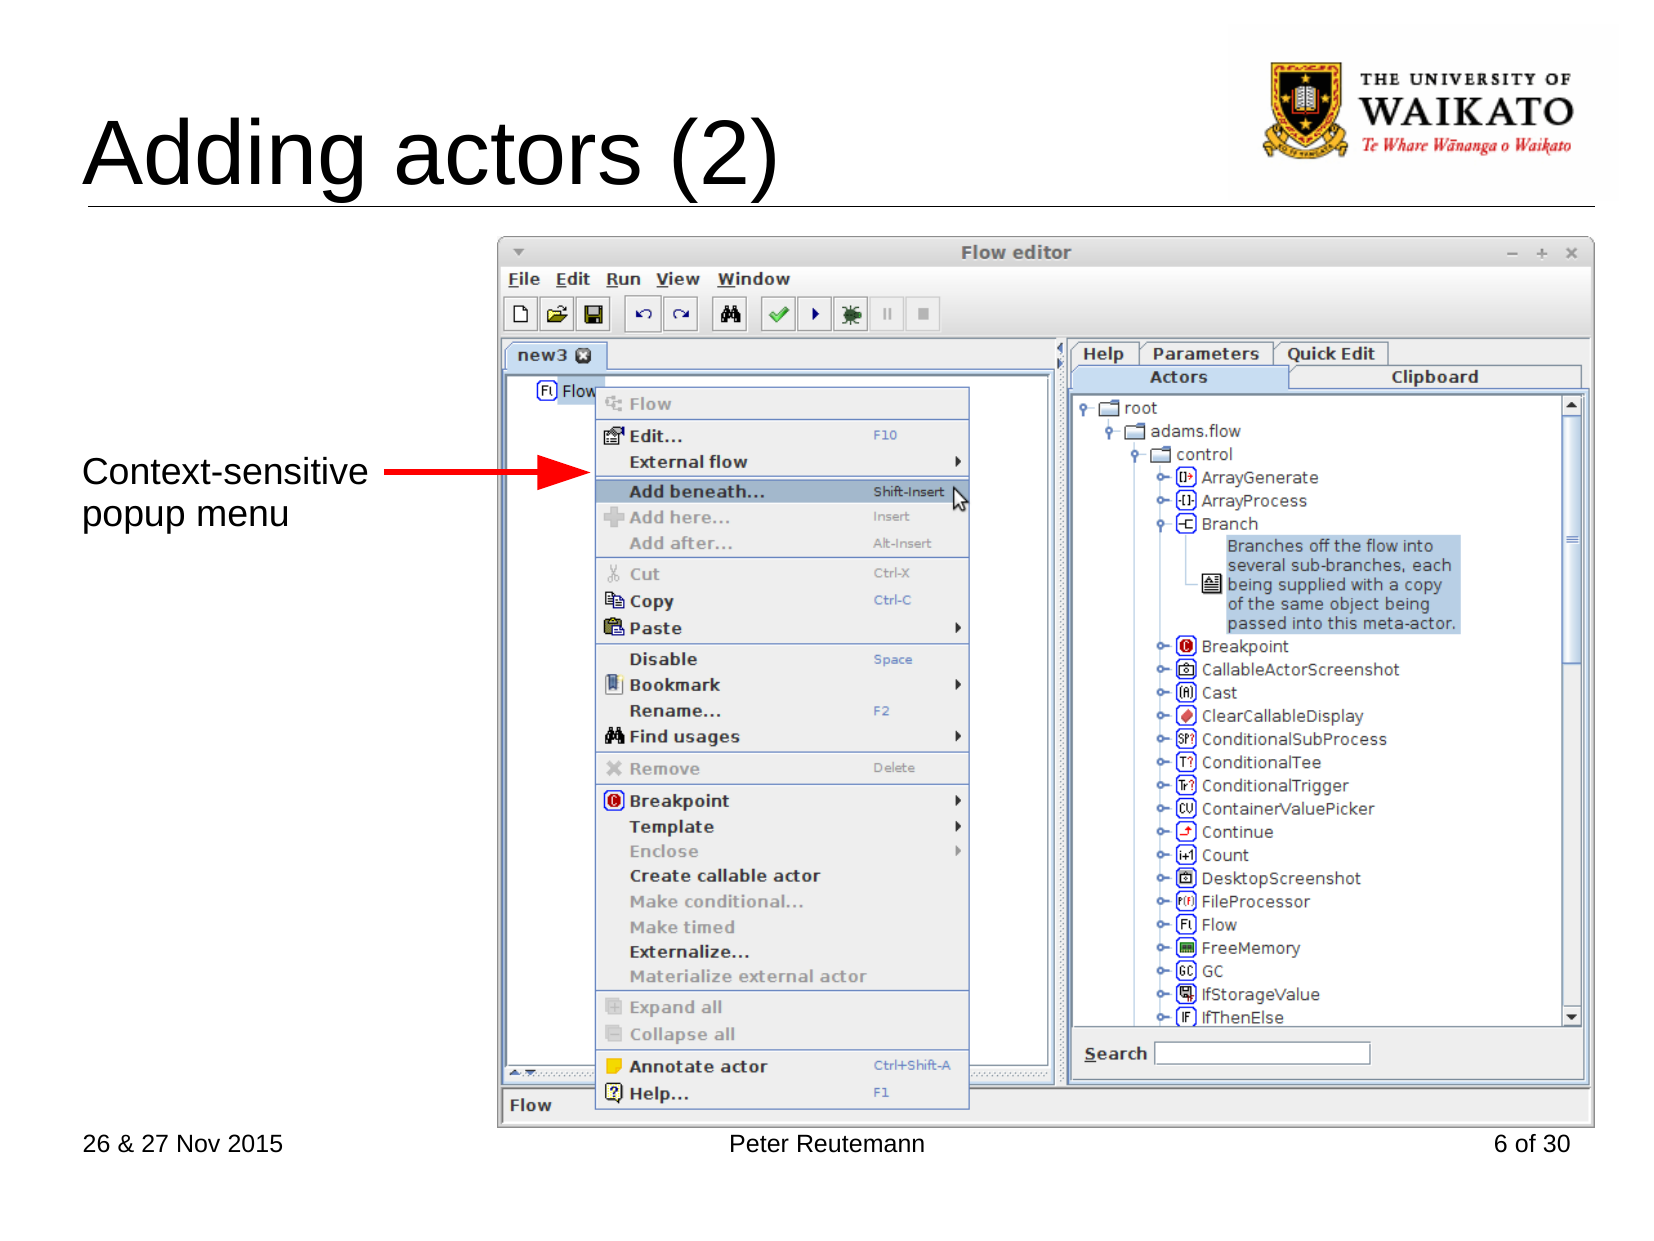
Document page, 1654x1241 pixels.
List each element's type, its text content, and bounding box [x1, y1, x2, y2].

picture [497, 236, 1595, 1128]
title Adding actors (2) [82, 49, 1571, 257]
picture [1228, 24, 1619, 201]
text_box Context-sensitive popup menu [67, 442, 384, 542]
